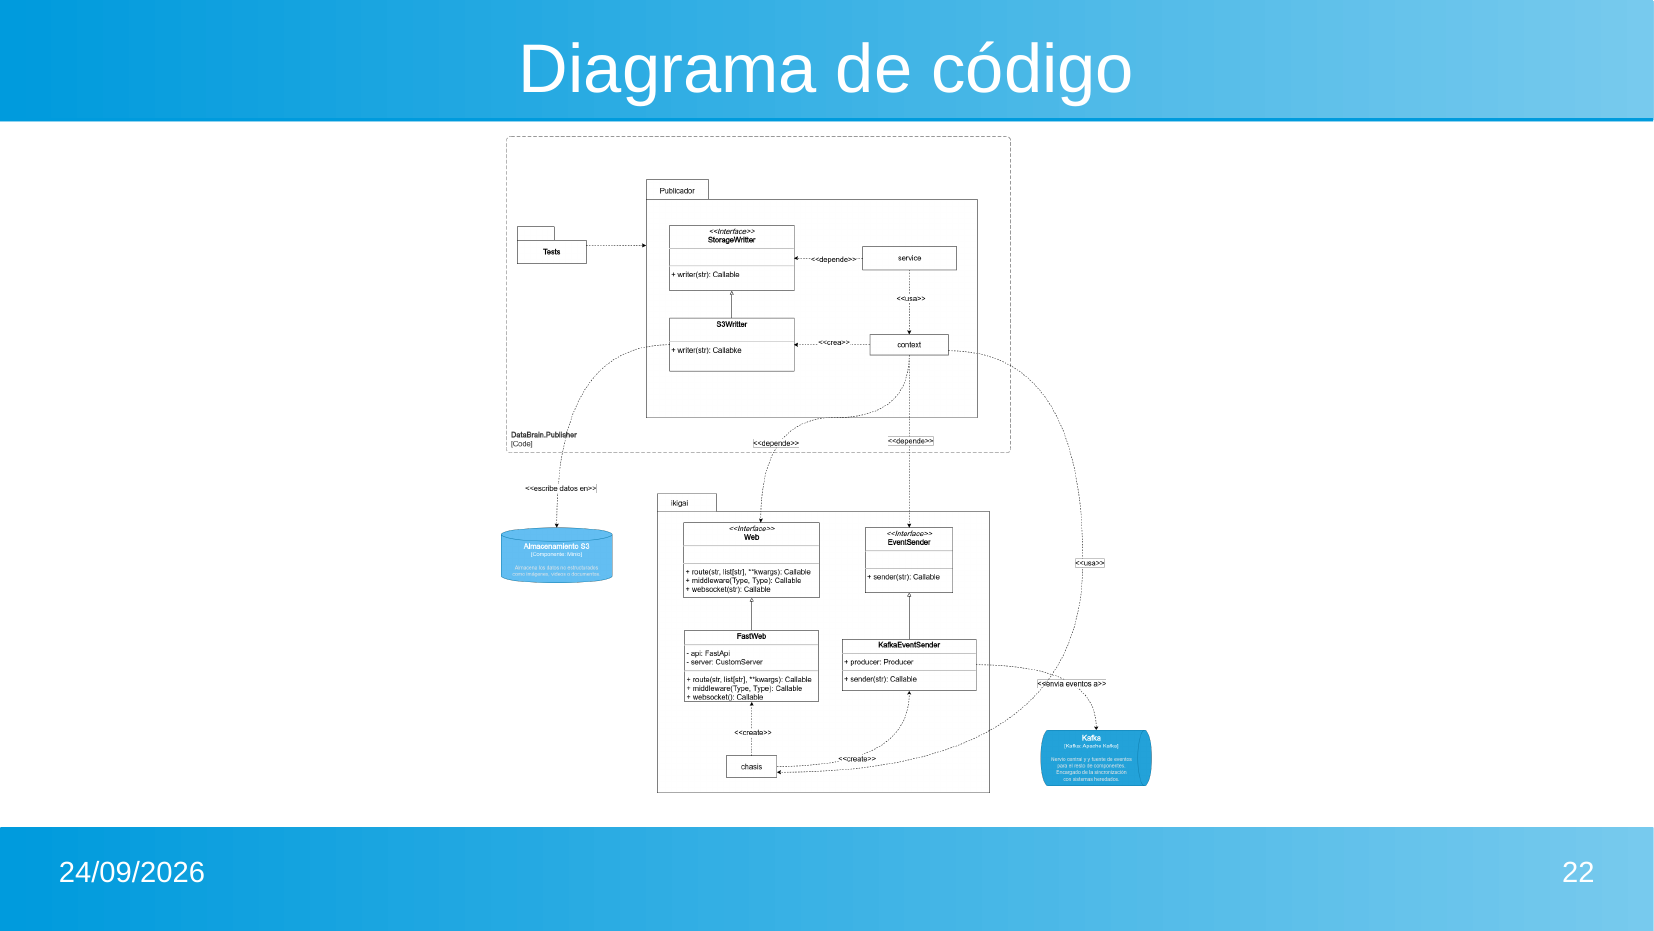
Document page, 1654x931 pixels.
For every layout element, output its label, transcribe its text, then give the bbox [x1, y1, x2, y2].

picture [501, 136, 1152, 793]
title Diagrama de código [59, 29, 1595, 108]
